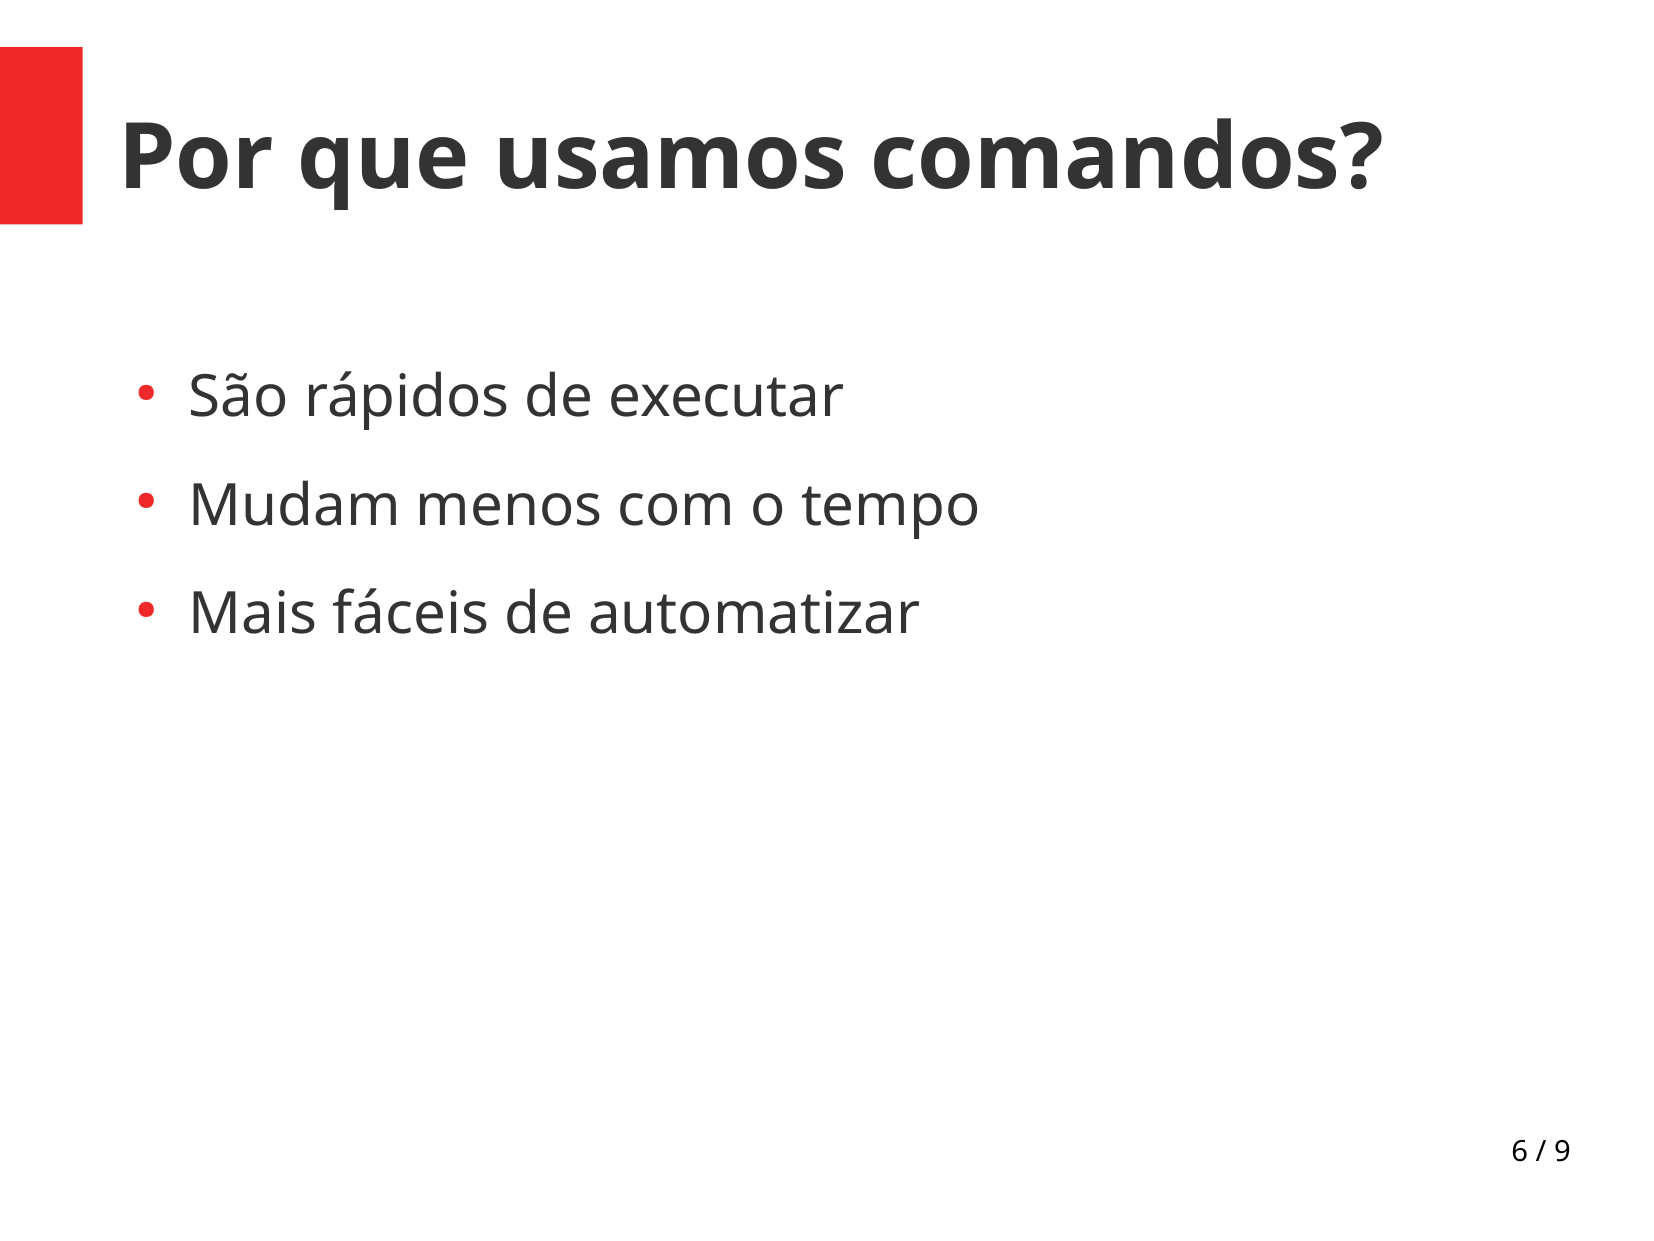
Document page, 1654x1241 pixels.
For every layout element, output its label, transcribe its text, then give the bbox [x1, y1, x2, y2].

title Por que usamos comandos? [118, 49, 1571, 257]
list São rápidos de executar Mudam menos com o tempo Mais fáceis de automatizar [118, 354, 1536, 1074]
